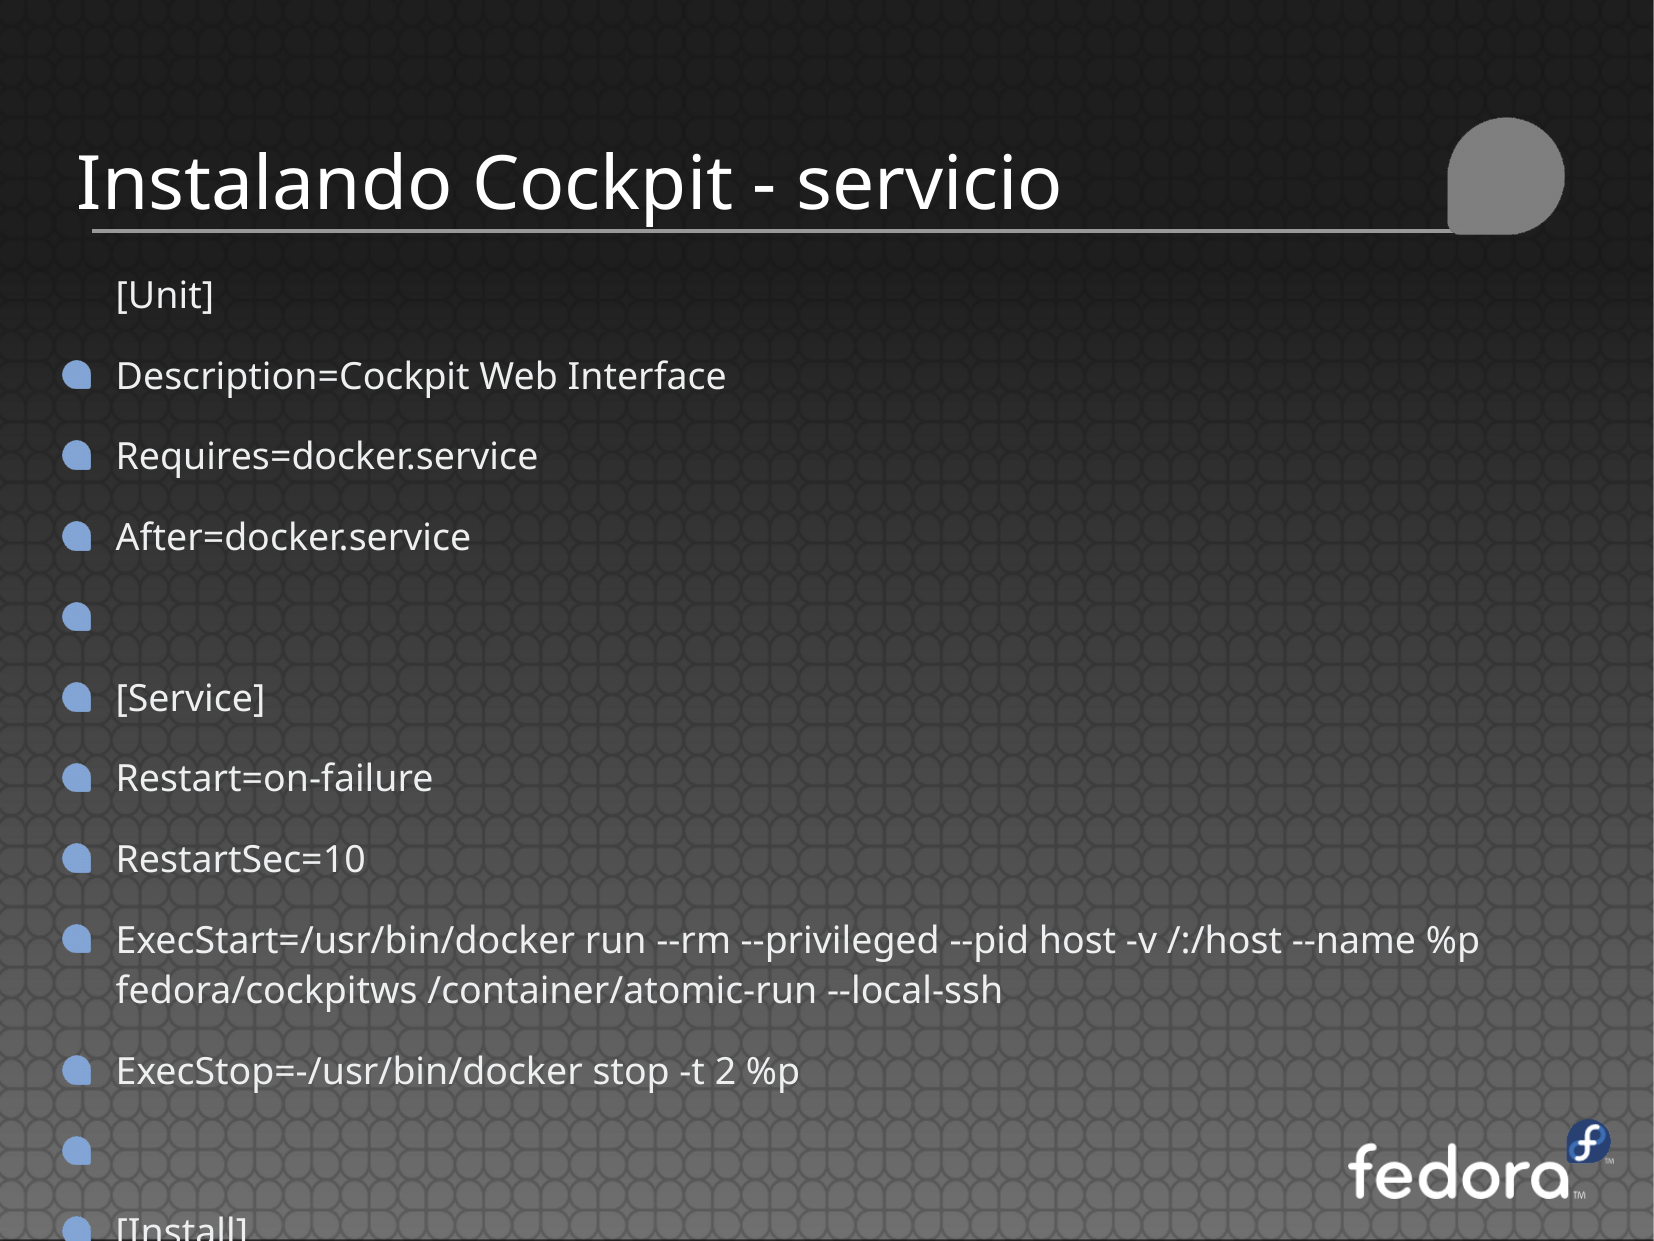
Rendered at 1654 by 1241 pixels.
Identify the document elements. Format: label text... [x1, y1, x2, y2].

list [Unit] Description=Cockpit Web Interface Requires=docker.service After=docker.service [Service] Restart=on-failure RestartSec=10 ExecStart=/usr/bin/docker run --rm --privileged --pid host -v /:/host --name %p fedora/cockpitws /container/atomic-run --local-ssh ExecStop=-/usr/bin/docker stop -t 2 %p [Install] WantedBy=multi-user.target [44, 182, 1533, 1241]
title Instalando Cockpit - servicio [76, 112, 1566, 249]
picture [0, 0, 1654, 1241]
